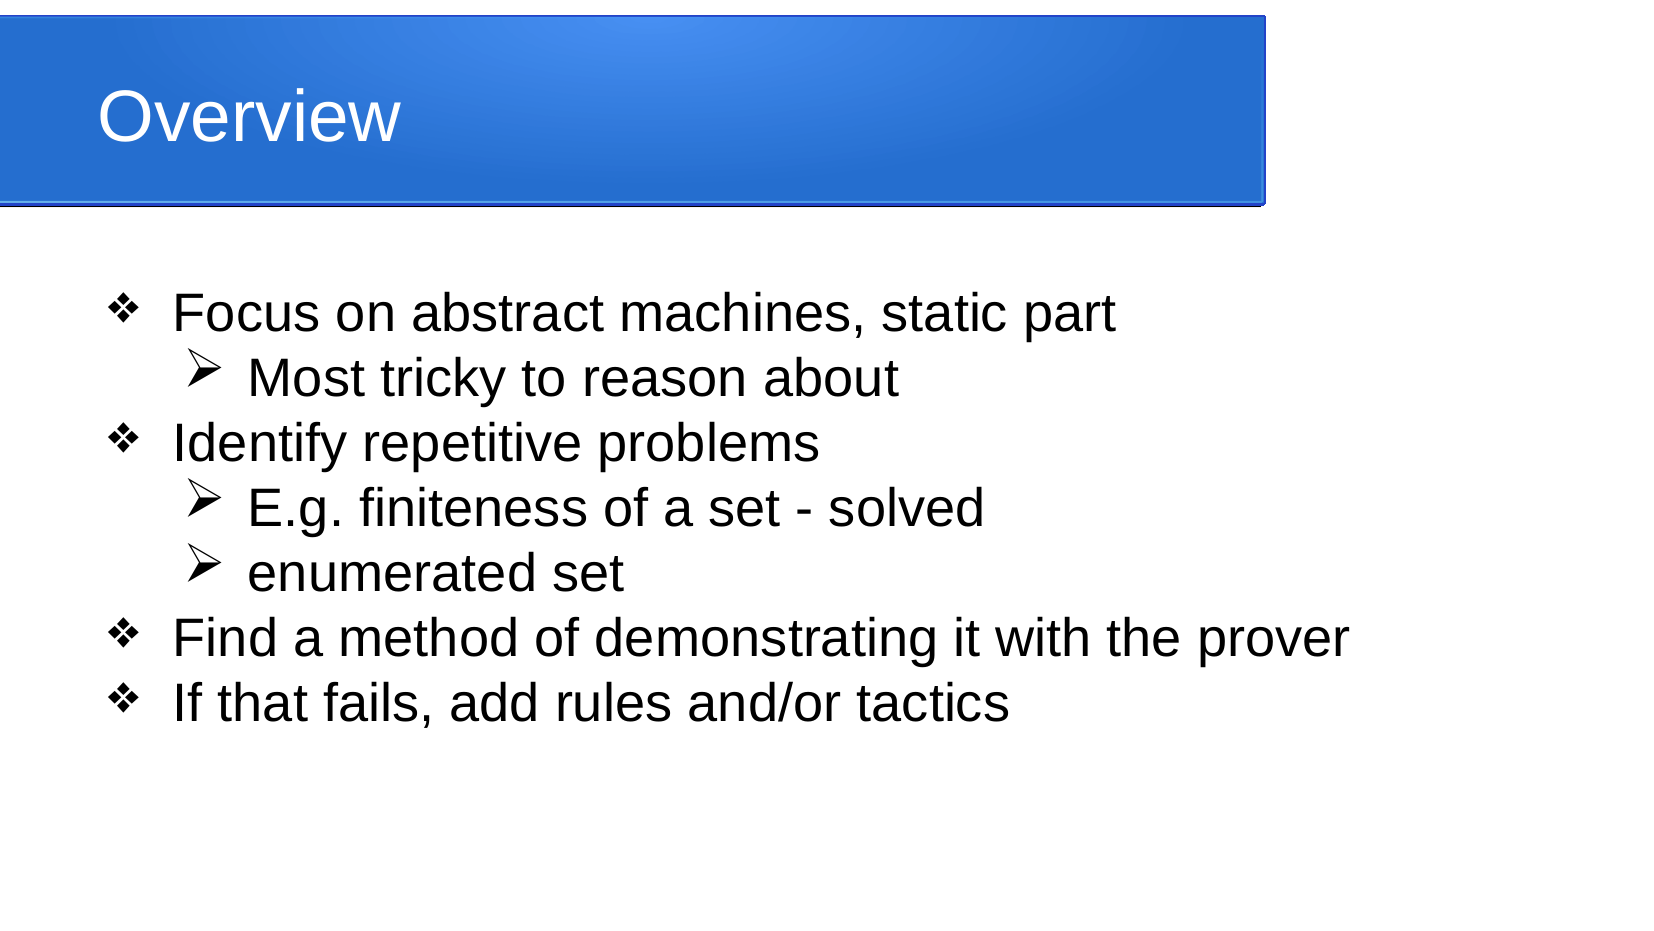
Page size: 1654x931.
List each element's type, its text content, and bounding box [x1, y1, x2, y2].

picture [0, 13, 1269, 211]
title Overview [82, 35, 1235, 189]
list Focus on abstract machines, static part Most tricky to reason about Identify repetitive problems E.g. finiteness of a set - solved enumerated set Find a method of demonstrating it with the prover If that fails, add rules and/or tactics [82, 262, 1571, 802]
